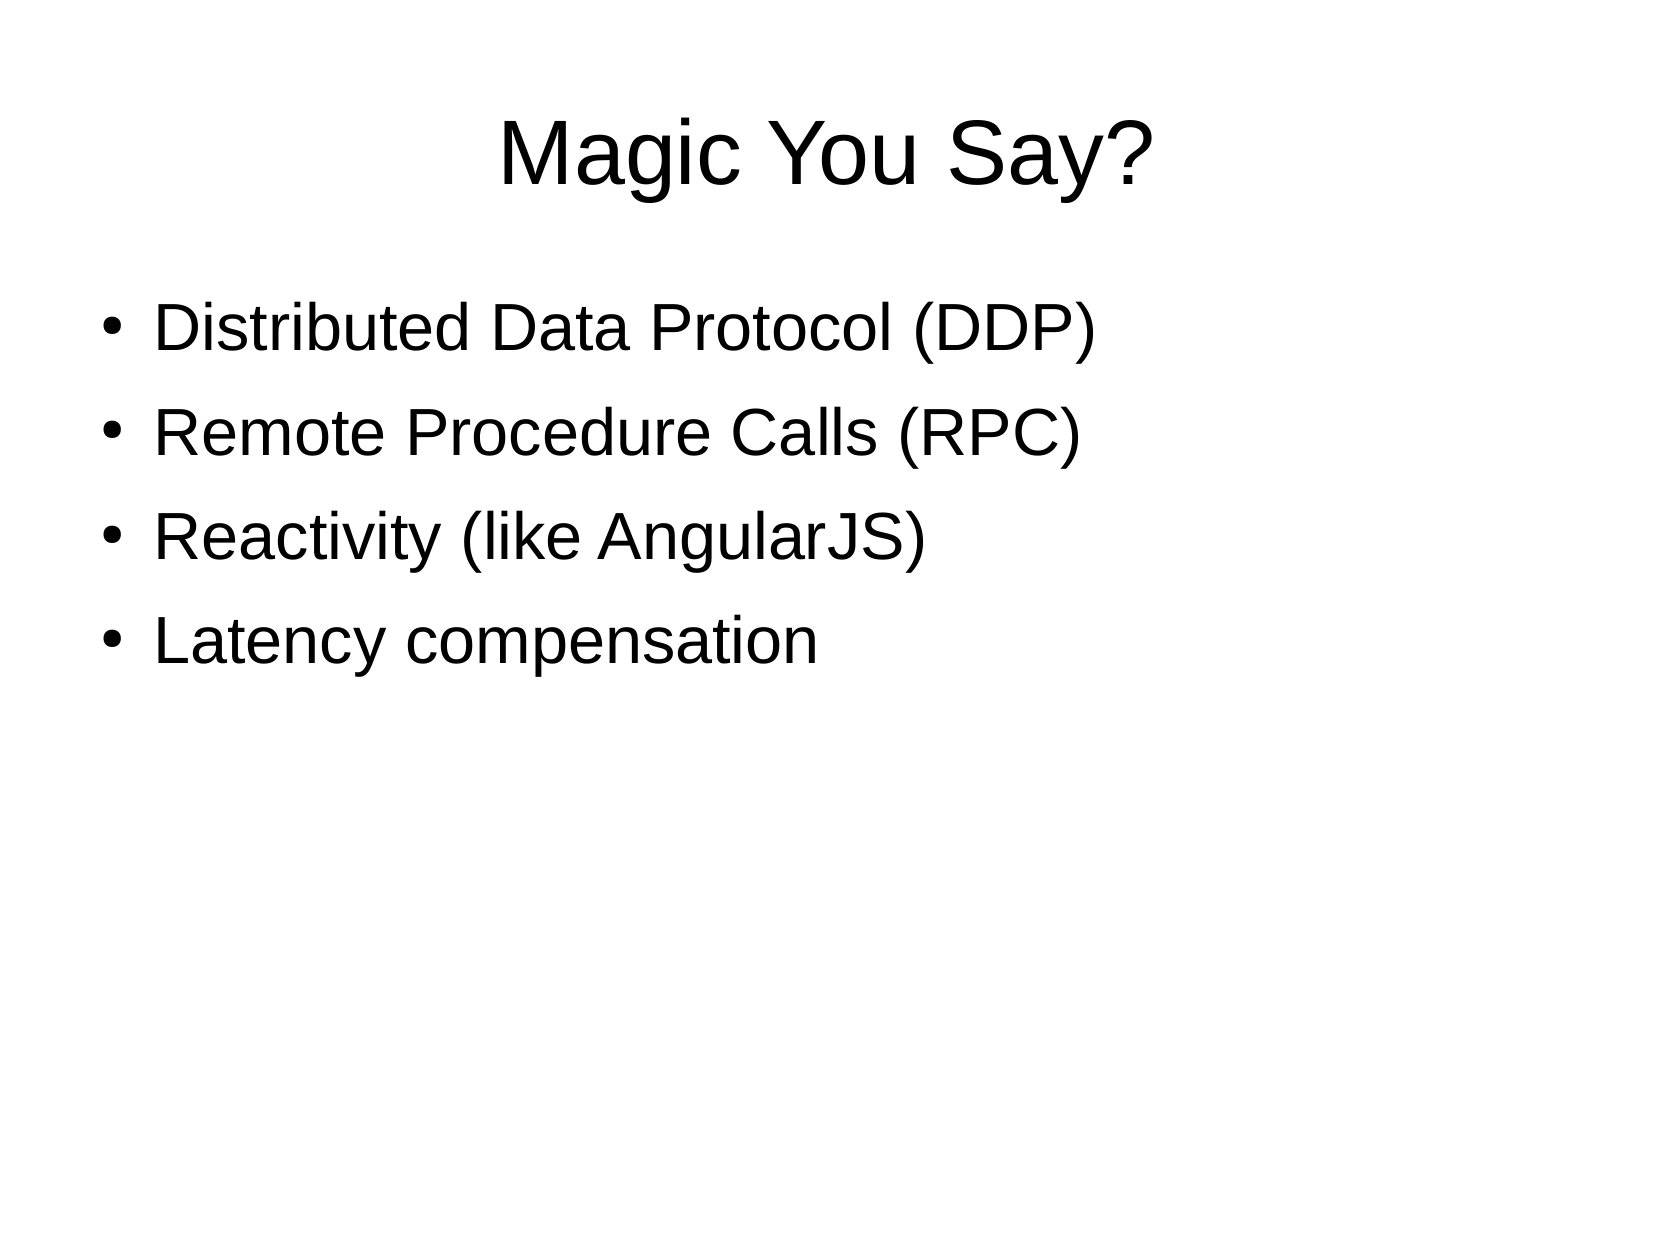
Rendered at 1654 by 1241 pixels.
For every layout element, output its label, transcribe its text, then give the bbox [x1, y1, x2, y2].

list Distributed Data Protocol (DDP) Remote Procedure Calls (RPC) Reactivity (like AngularJS) Latency compensation [82, 290, 1571, 1010]
title Magic You Say? [82, 49, 1571, 257]
